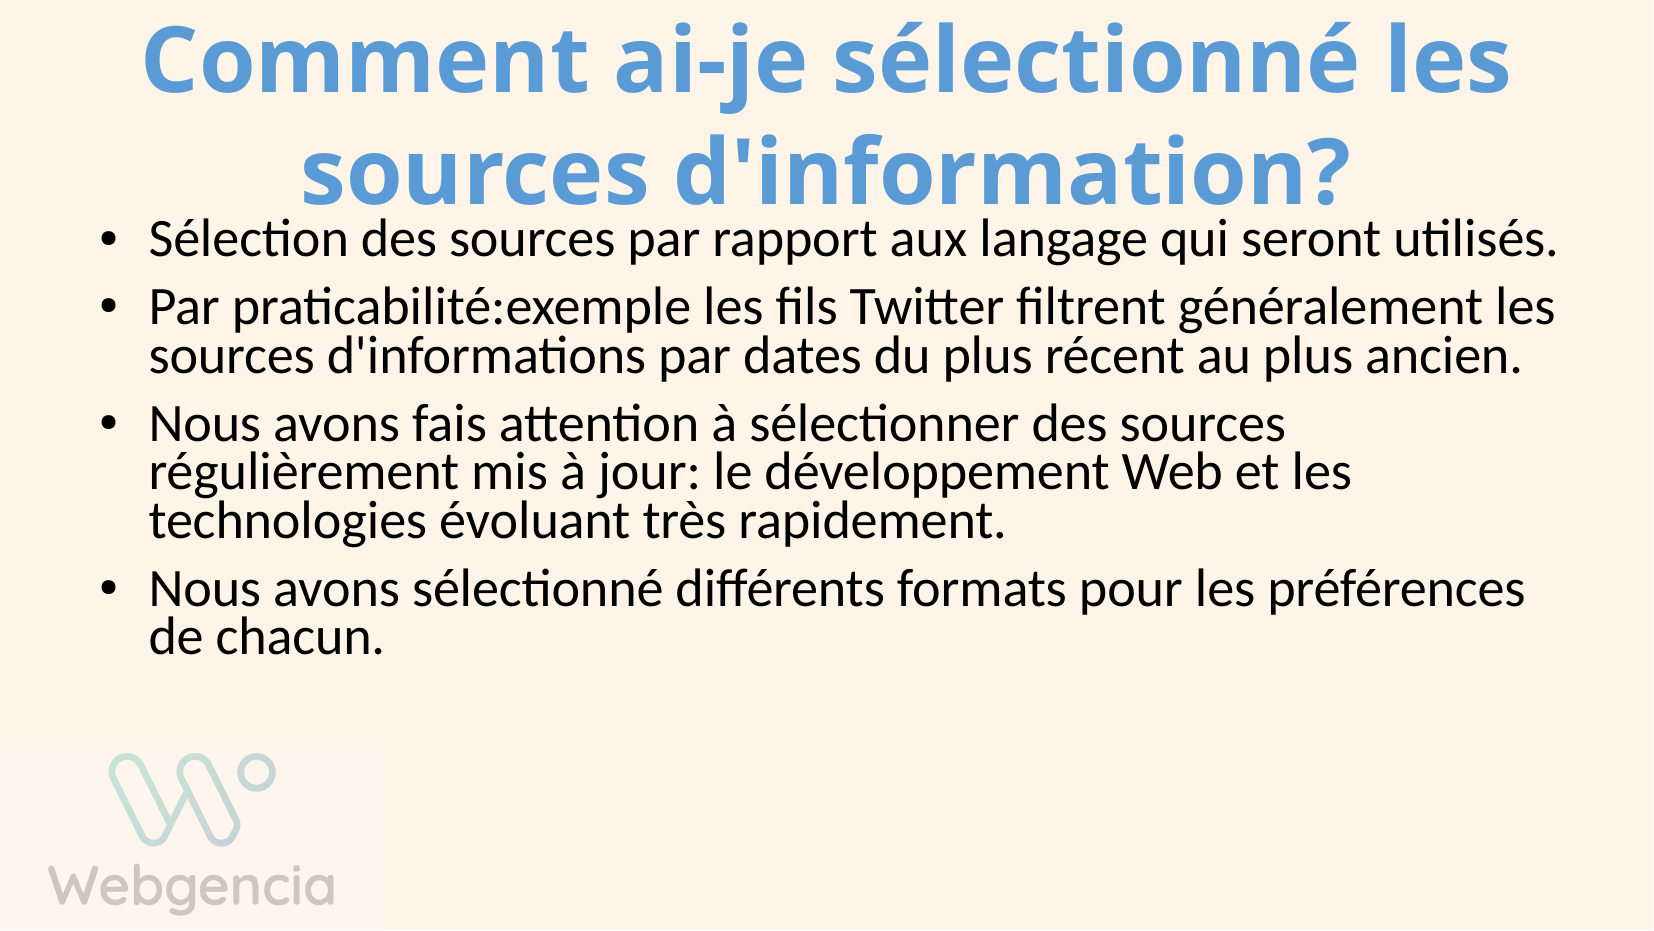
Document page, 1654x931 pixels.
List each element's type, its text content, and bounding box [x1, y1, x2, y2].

picture [0, 738, 384, 931]
list Sélection des sources par rapport aux langage qui seront utilisés. Par praticabilité:exemple les fils Twitter filtrent généralement les sources d'informations par dates du plus récent au plus ancien. Nous avons fais attention à sélectionner des sources régulièrement mis à jour: le développement Web et les technologies évoluant très rapidement. Nous avons sélectionné différents formats pour les préférences de chacun. [82, 217, 1571, 758]
title Comment ai-je sélectionné les sources d'information? [82, 32, 1571, 198]
